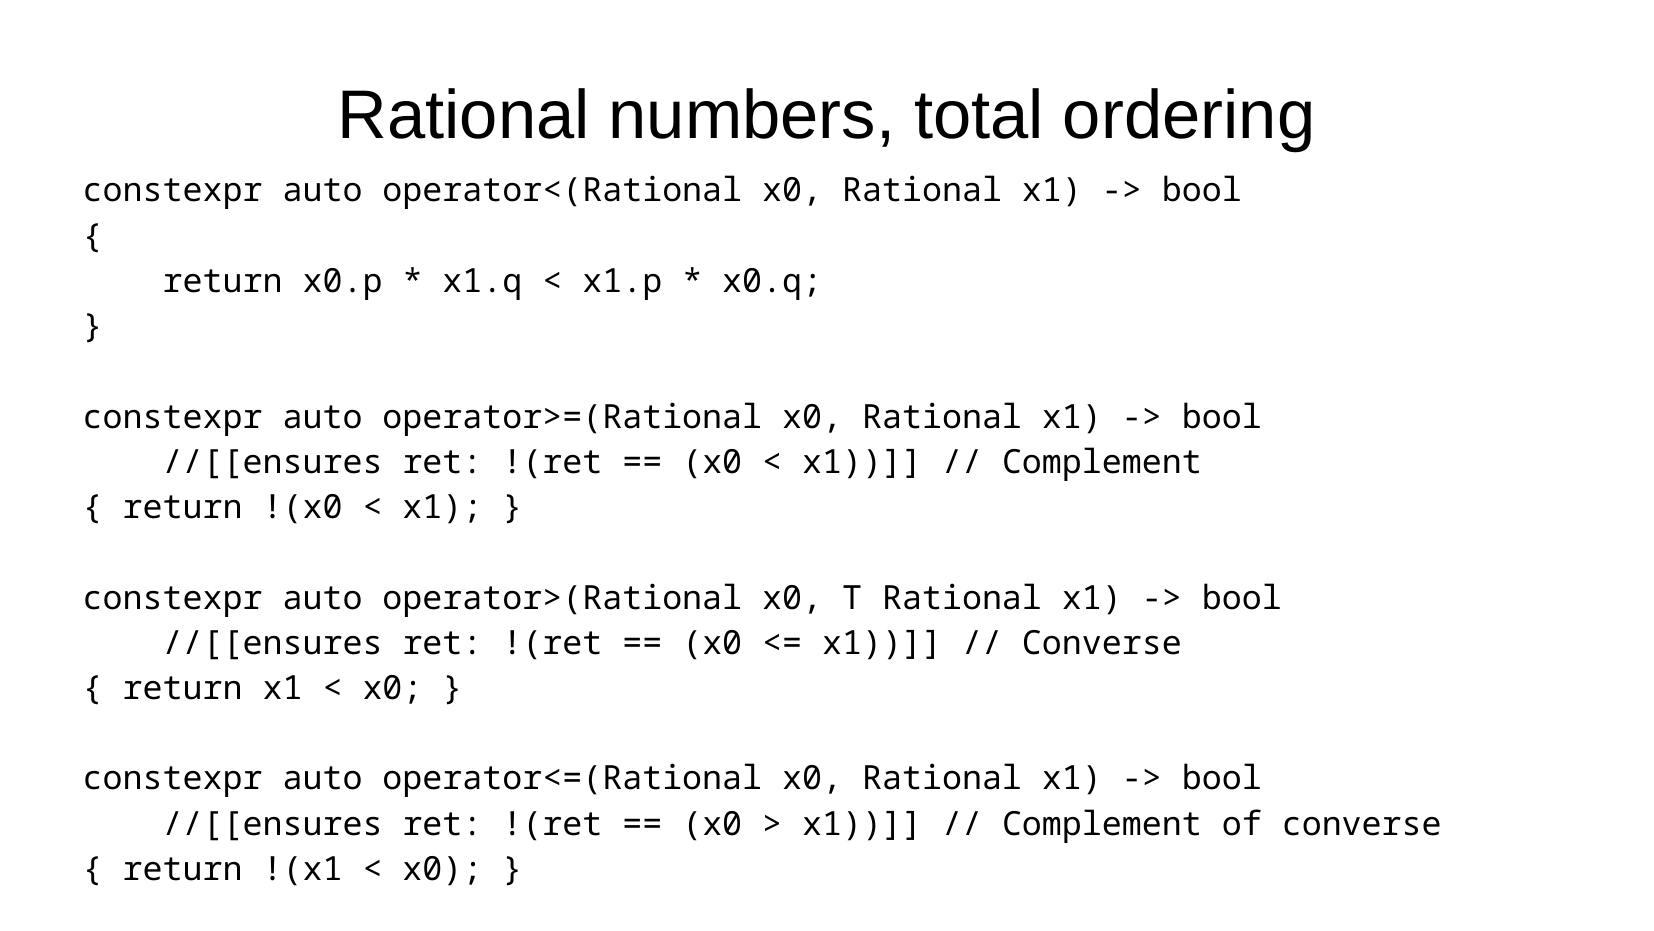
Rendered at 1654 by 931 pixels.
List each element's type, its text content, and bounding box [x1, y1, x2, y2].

title Rational numbers, total ordering [82, 37, 1571, 193]
subtitle constexpr auto operator<(Rational x0, Rational x1) -> bool { return x0.p * x1.q < x1.p * x0.q; } constexpr auto operator>=(Rational x0, Rational x1) -> bool //[[ensures ret: !(ret == (x0 < x1))]] // Complement { return !(x0 < x1); } constexpr auto operator>(Rational x0, T Rational x1) -> bool //[[ensures ret: !(ret == (x0 <= x1))]] // Converse { return x1 < x0; } constexpr auto operator<=(Rational x0, Rational x1) -> bool //[[ensures ret: !(ret == (x0 > x1))]] // Complement of converse { return !(x1 < x0); } [82, 193, 1571, 857]
